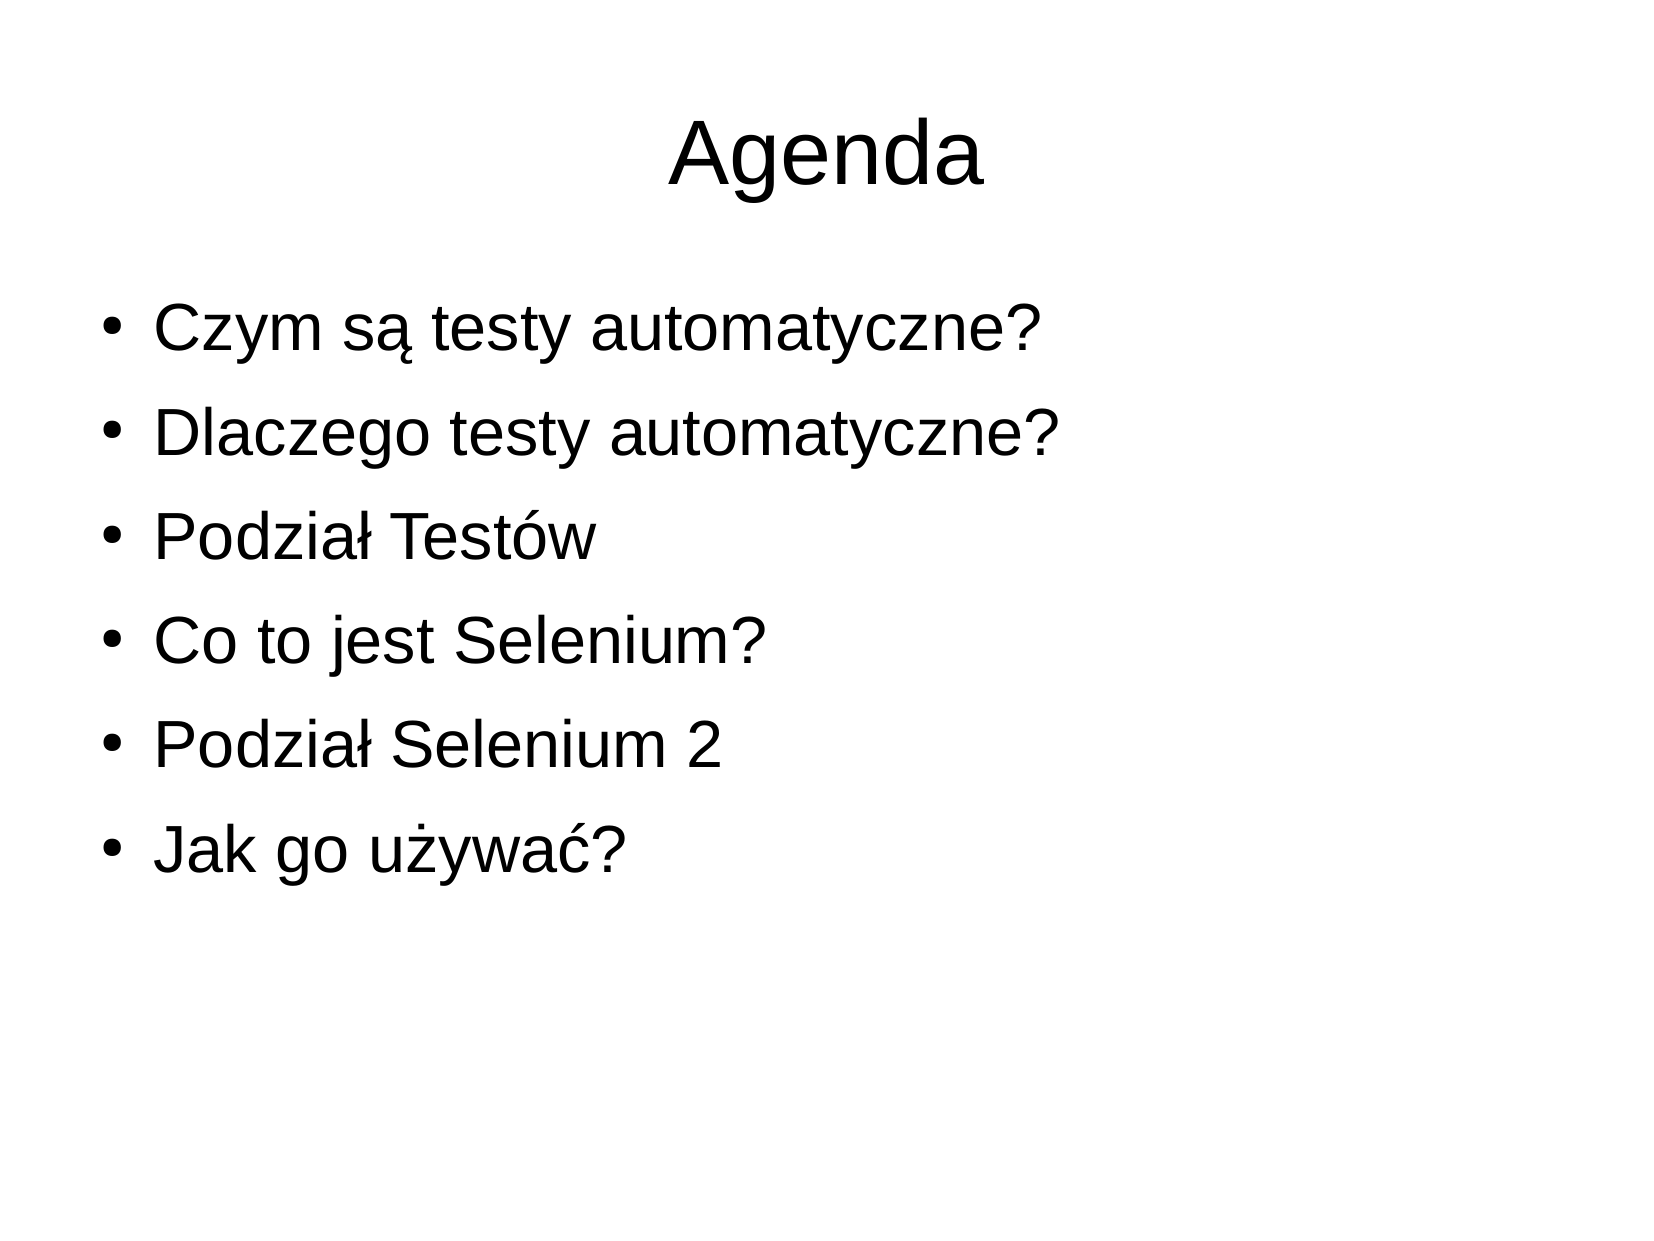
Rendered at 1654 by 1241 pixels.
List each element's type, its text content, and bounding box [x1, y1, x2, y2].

list Czym są testy automatyczne? Dlaczego testy automatyczne? Podział Testów Co to jest Selenium? Podział Selenium 2 Jak go używać? [82, 290, 1571, 1010]
title Agenda [82, 49, 1571, 257]
